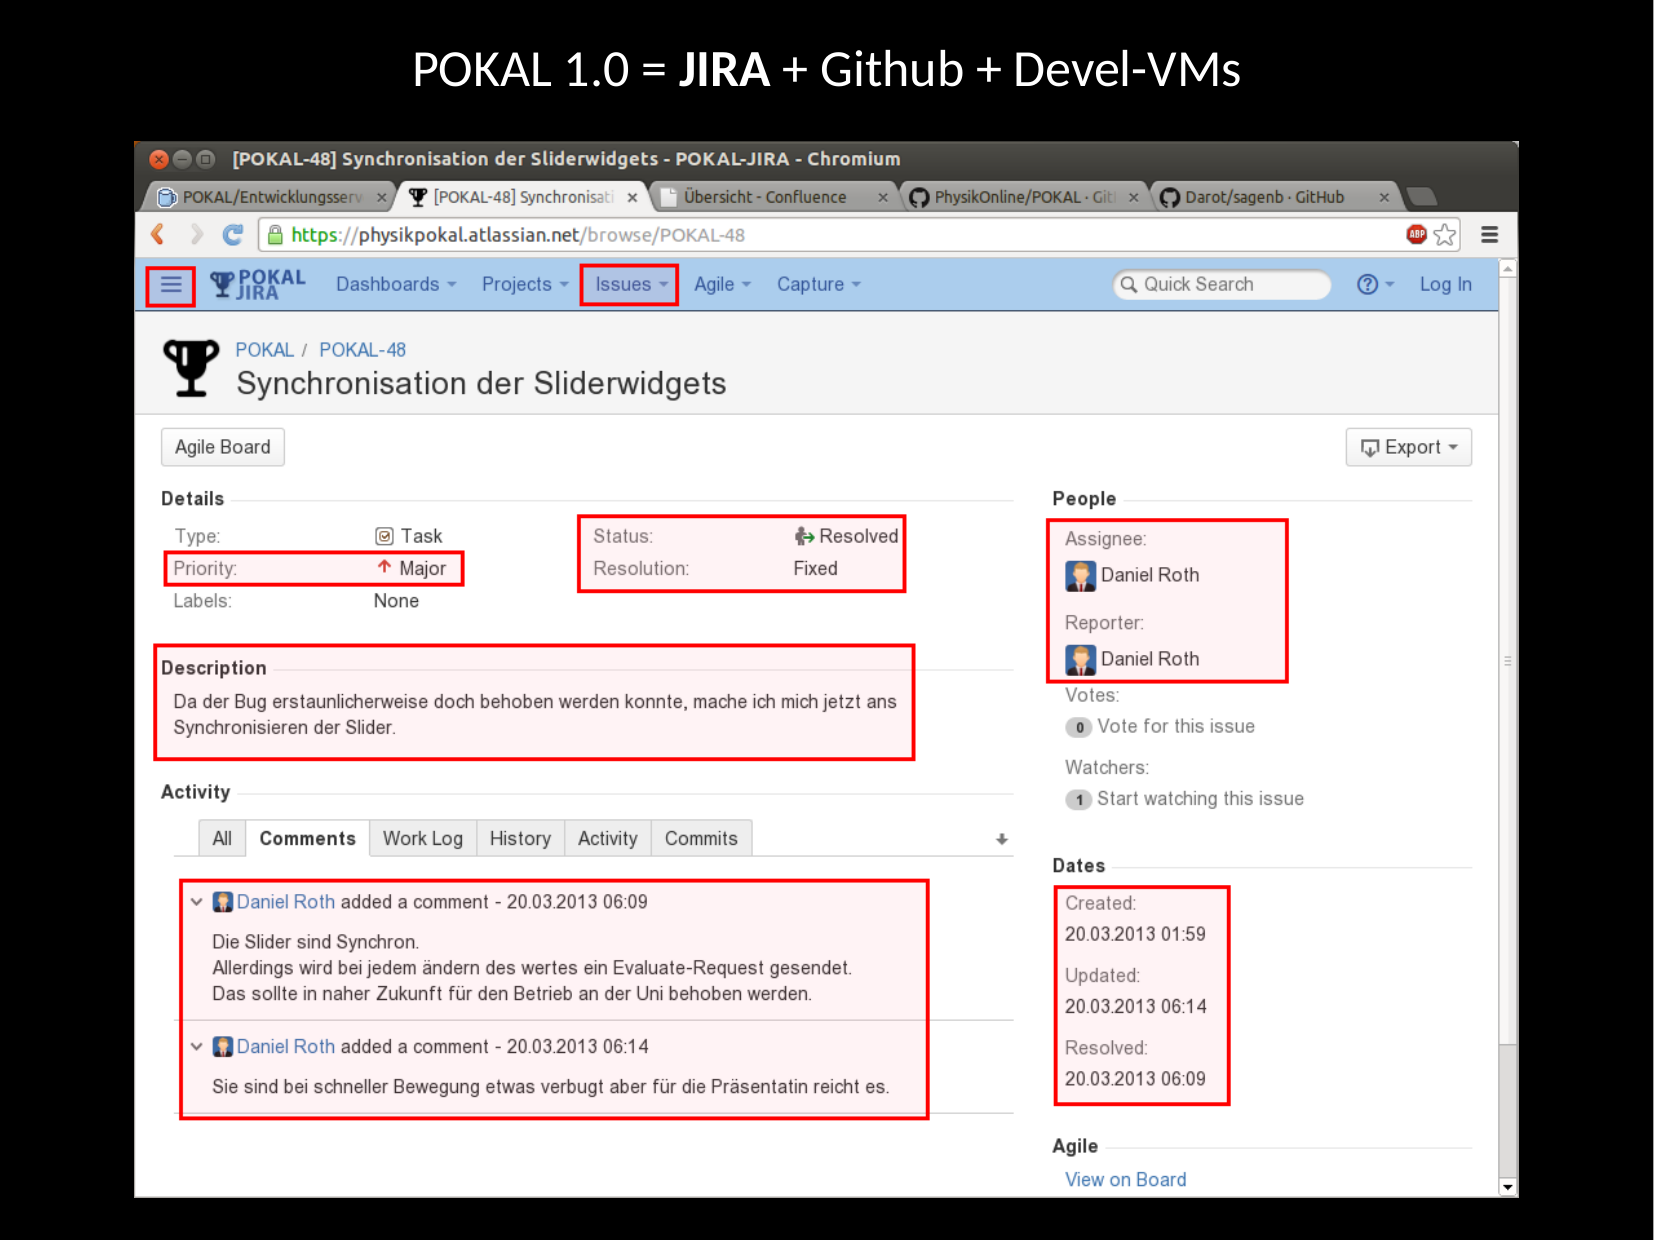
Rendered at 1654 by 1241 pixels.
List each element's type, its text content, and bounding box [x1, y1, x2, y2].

text_box POKAL 1.0 = JIRA + Github + Devel-VMs [397, 39, 1258, 119]
picture [134, 141, 1519, 1198]
